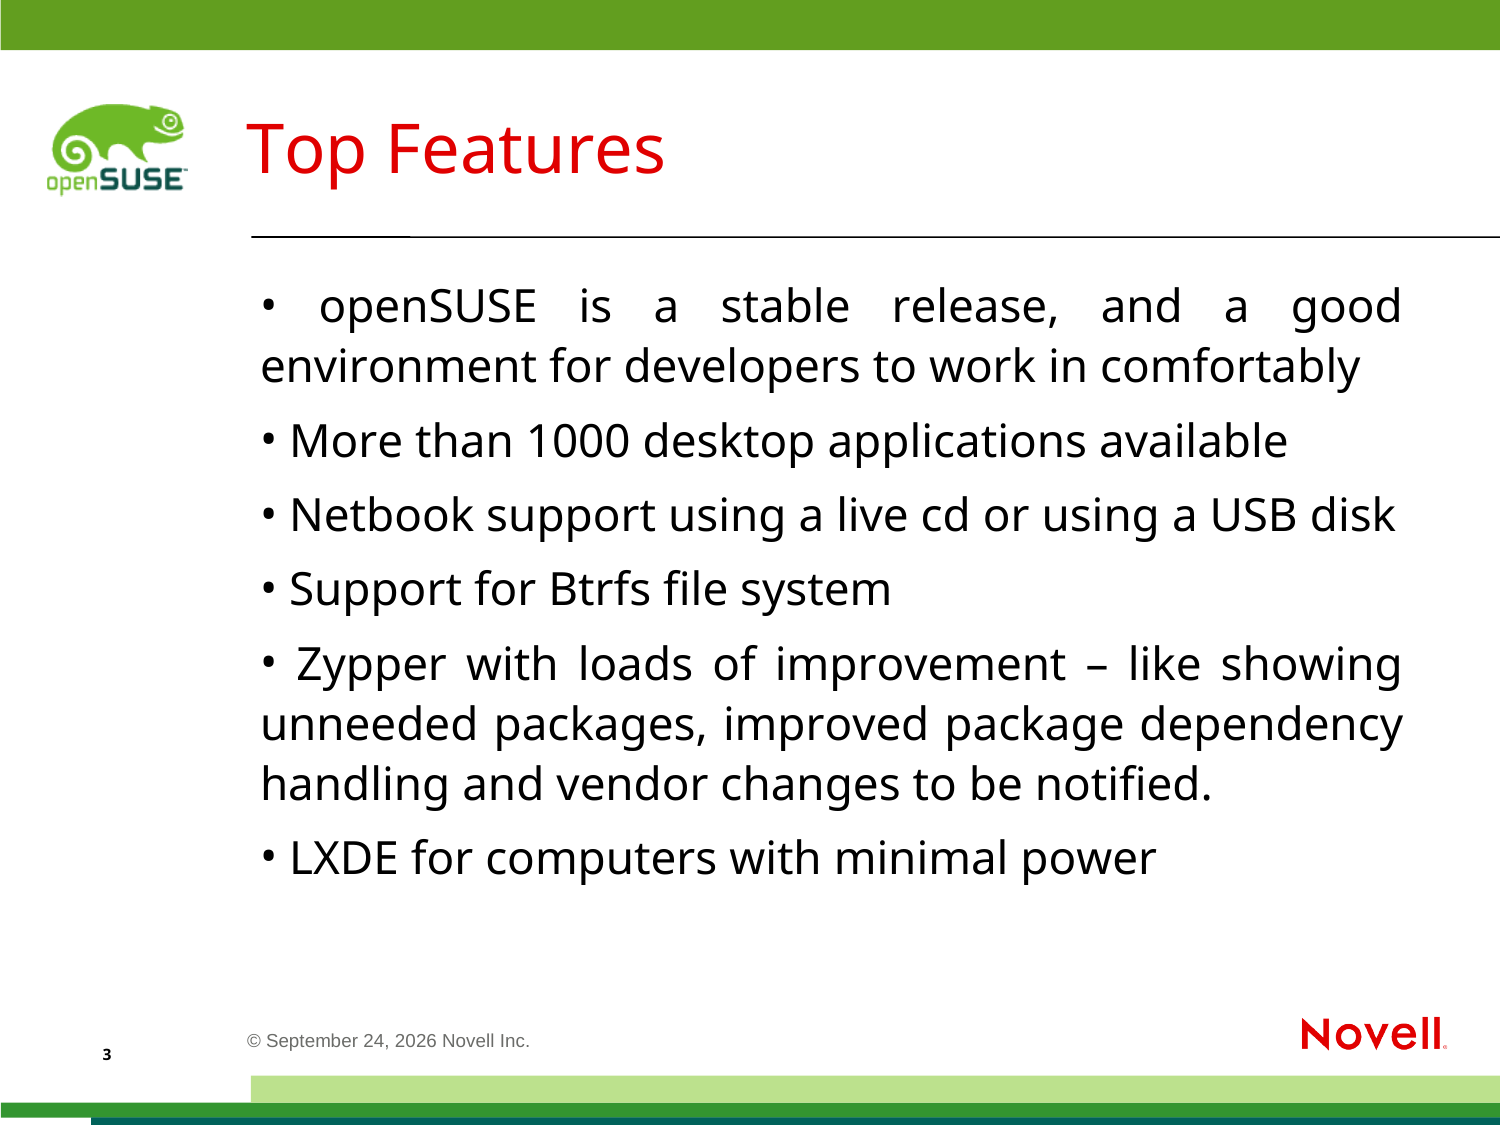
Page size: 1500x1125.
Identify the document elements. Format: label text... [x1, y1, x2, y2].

list openSUSE is a stable release, and a good environment for developers to work in comfortably More than 1000 desktop applications available Netbook support using a live cd or using a USB disk Support for Btrfs file system Zypper with loads of improvement – like showing unneeded packages, improved package dependency handling and vendor changes to be notified. LXDE for computers with minimal power [245, 267, 1458, 1026]
title Top Features [246, 60, 1409, 239]
picture [47, 104, 188, 197]
picture [1295, 1026, 1453, 1056]
